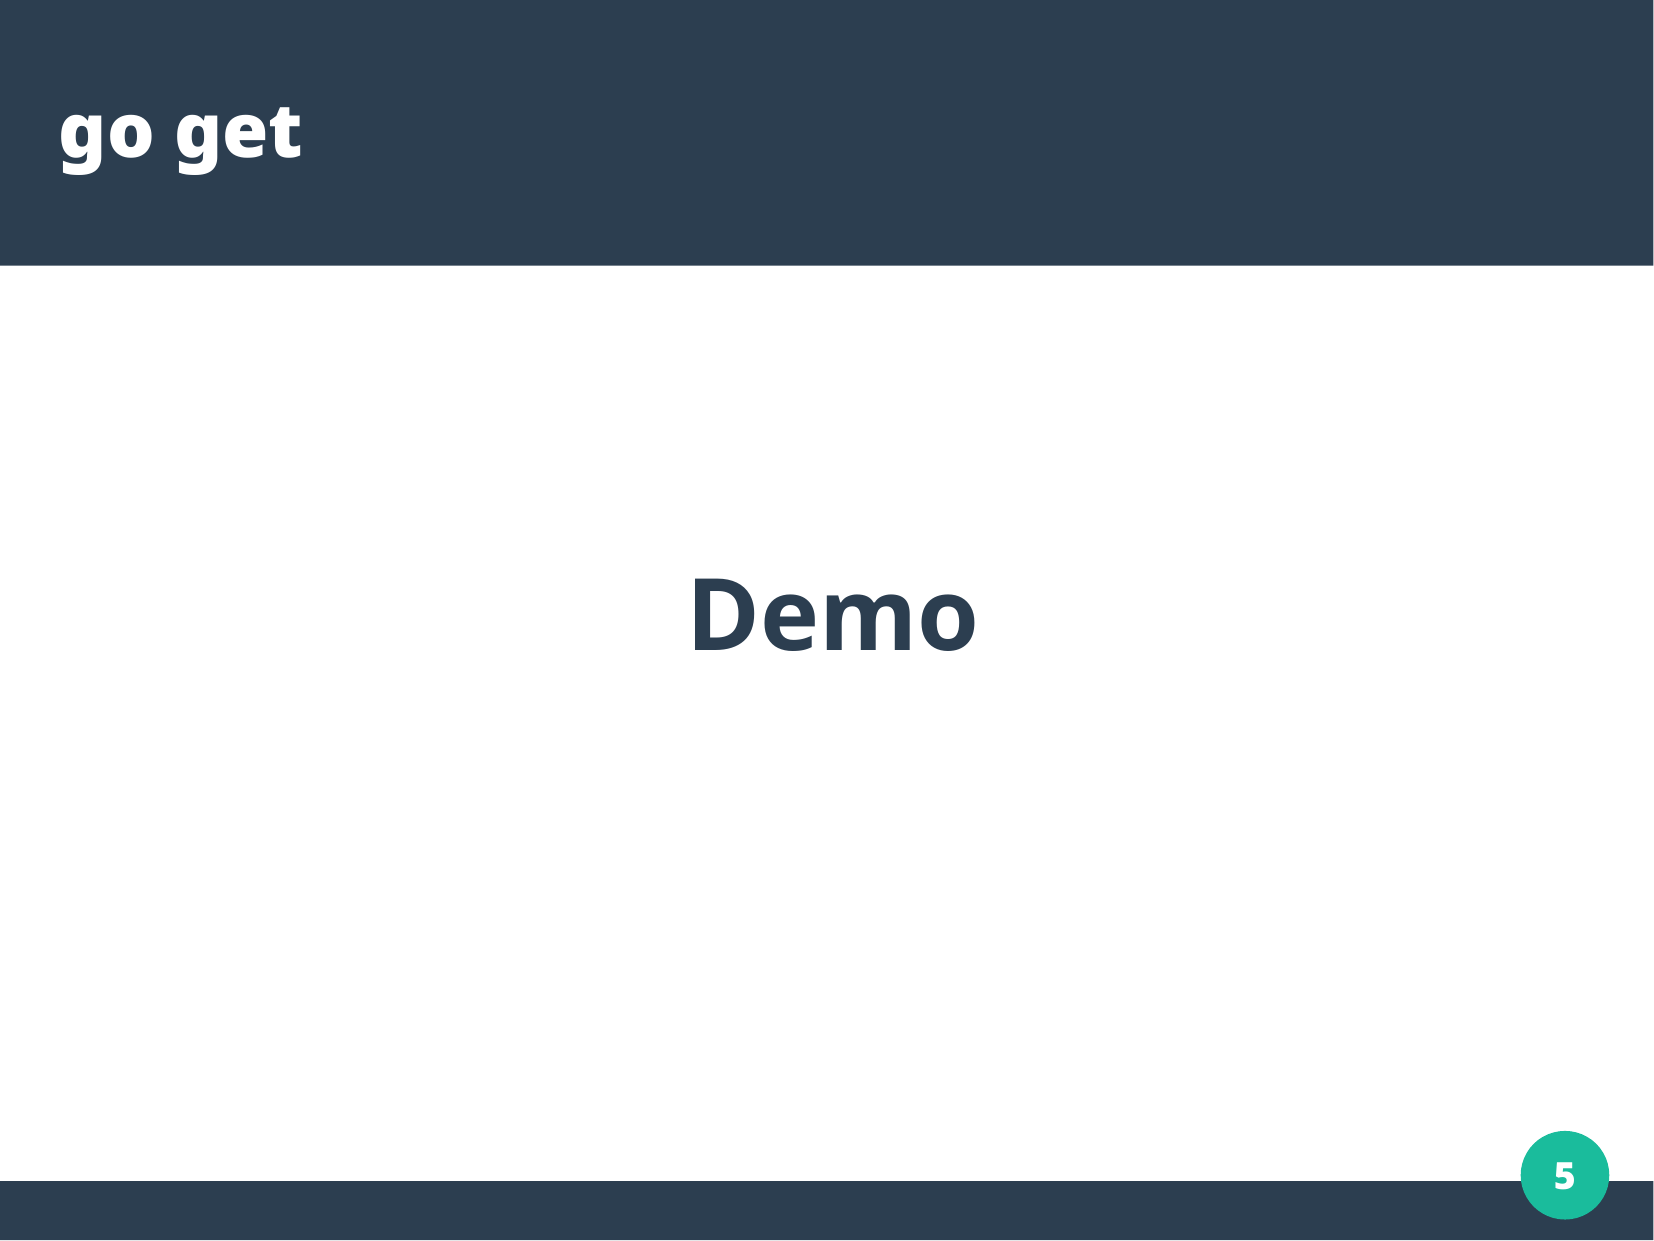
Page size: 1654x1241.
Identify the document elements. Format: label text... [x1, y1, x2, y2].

title go get [59, 49, 1595, 207]
list Demo [23, 377, 1571, 1004]
